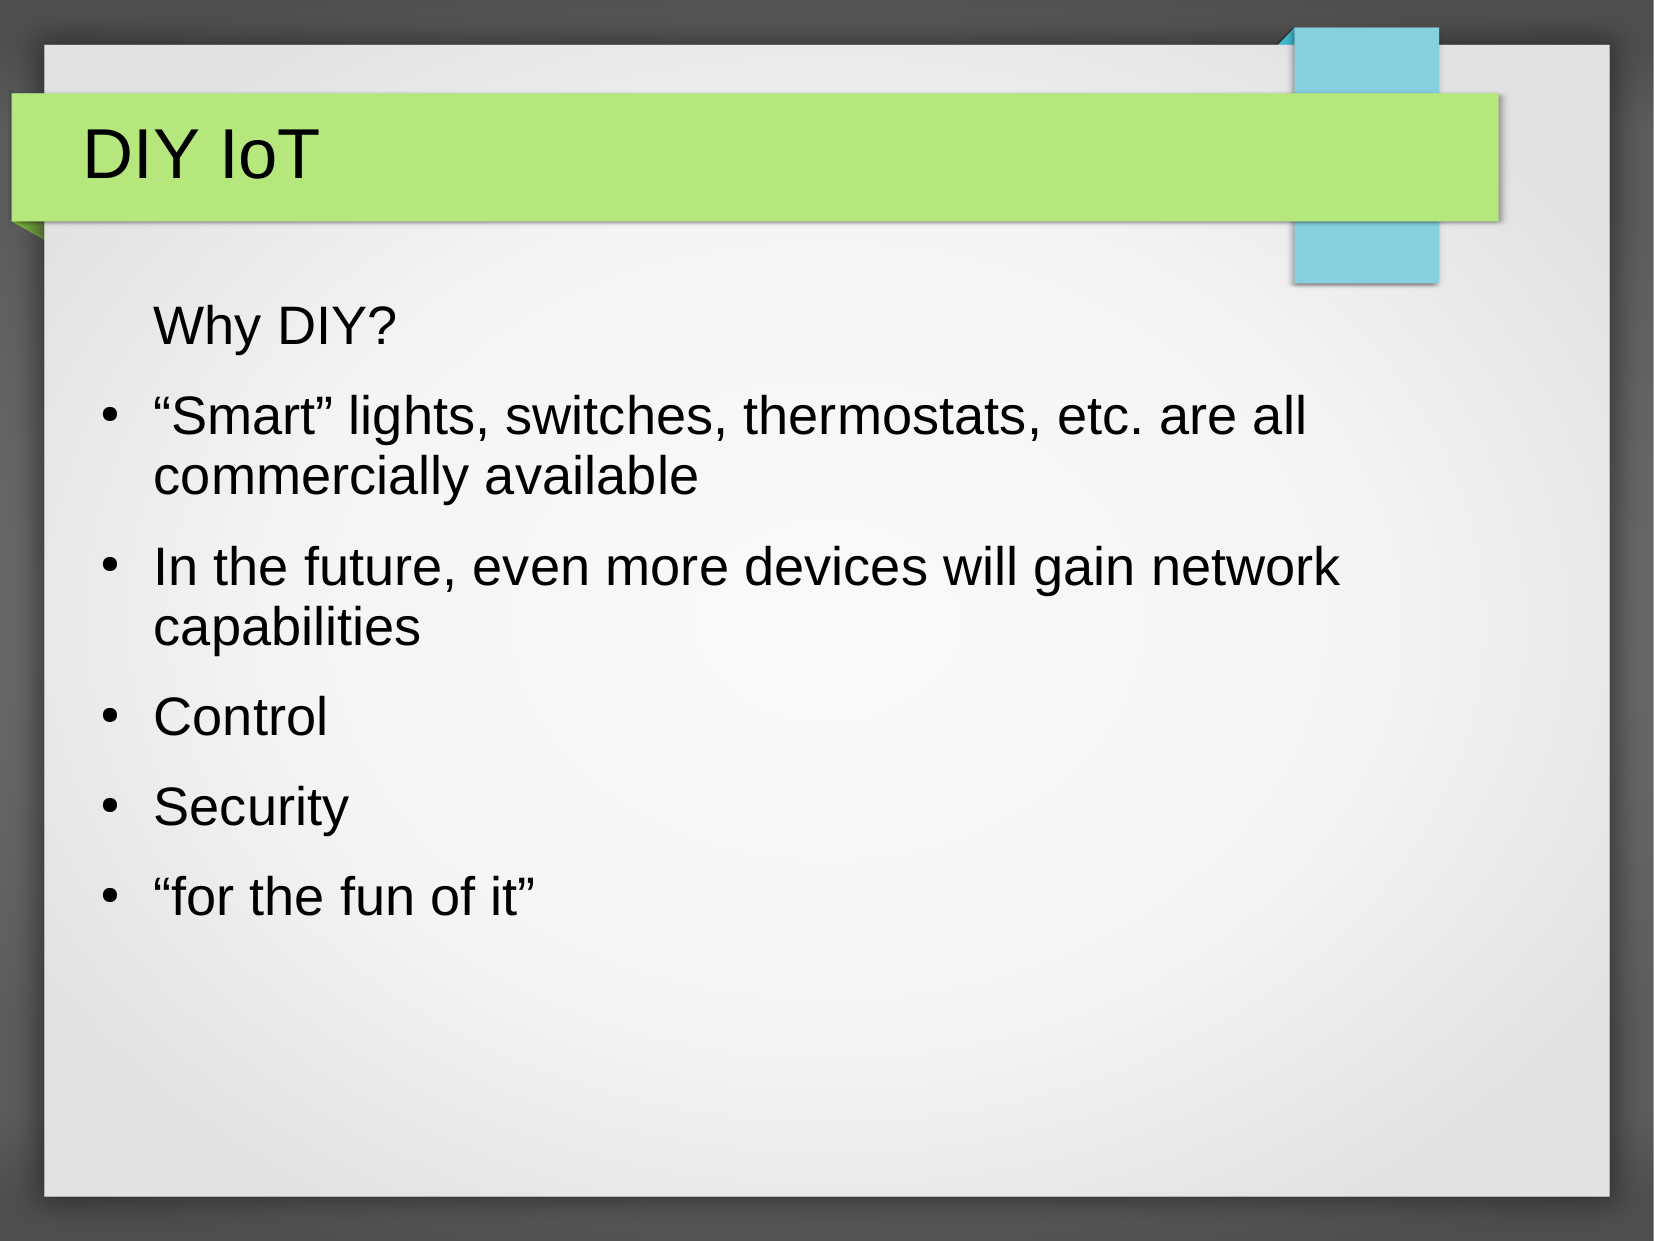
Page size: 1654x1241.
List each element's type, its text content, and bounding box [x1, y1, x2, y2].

picture [0, 0, 1654, 1241]
title DIY IoT [82, 94, 1264, 213]
list Why DIY? “Smart” lights, switches, thermostats, etc. are all commercially available In the future, even more devices will gain network capabilities Control Security “for the fun of it” [82, 295, 1571, 1015]
